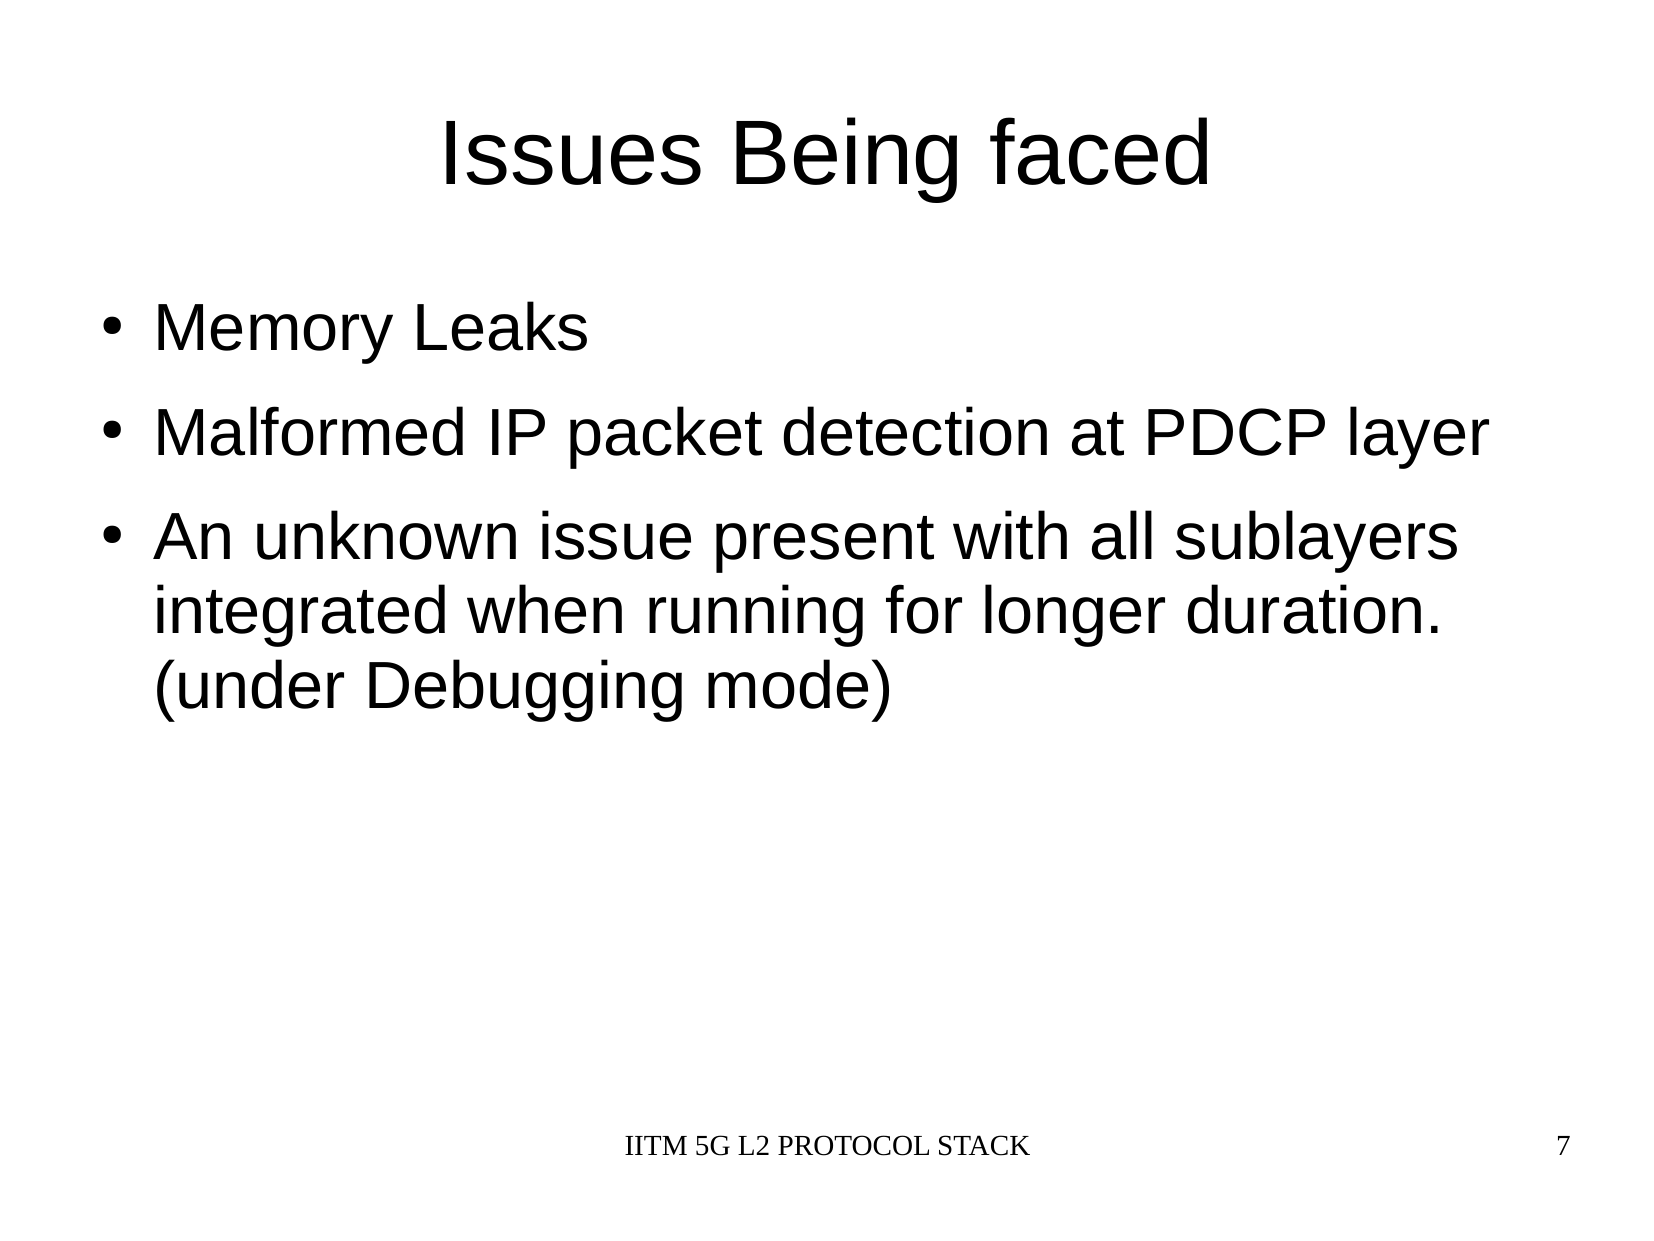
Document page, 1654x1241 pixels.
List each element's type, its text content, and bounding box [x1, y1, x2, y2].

list Memory Leaks Malformed IP packet detection at PDCP layer An unknown issue present with all sublayers integrated when running for longer duration. (under Debugging mode) [82, 290, 1571, 1010]
title Issues Being faced [82, 49, 1571, 257]
